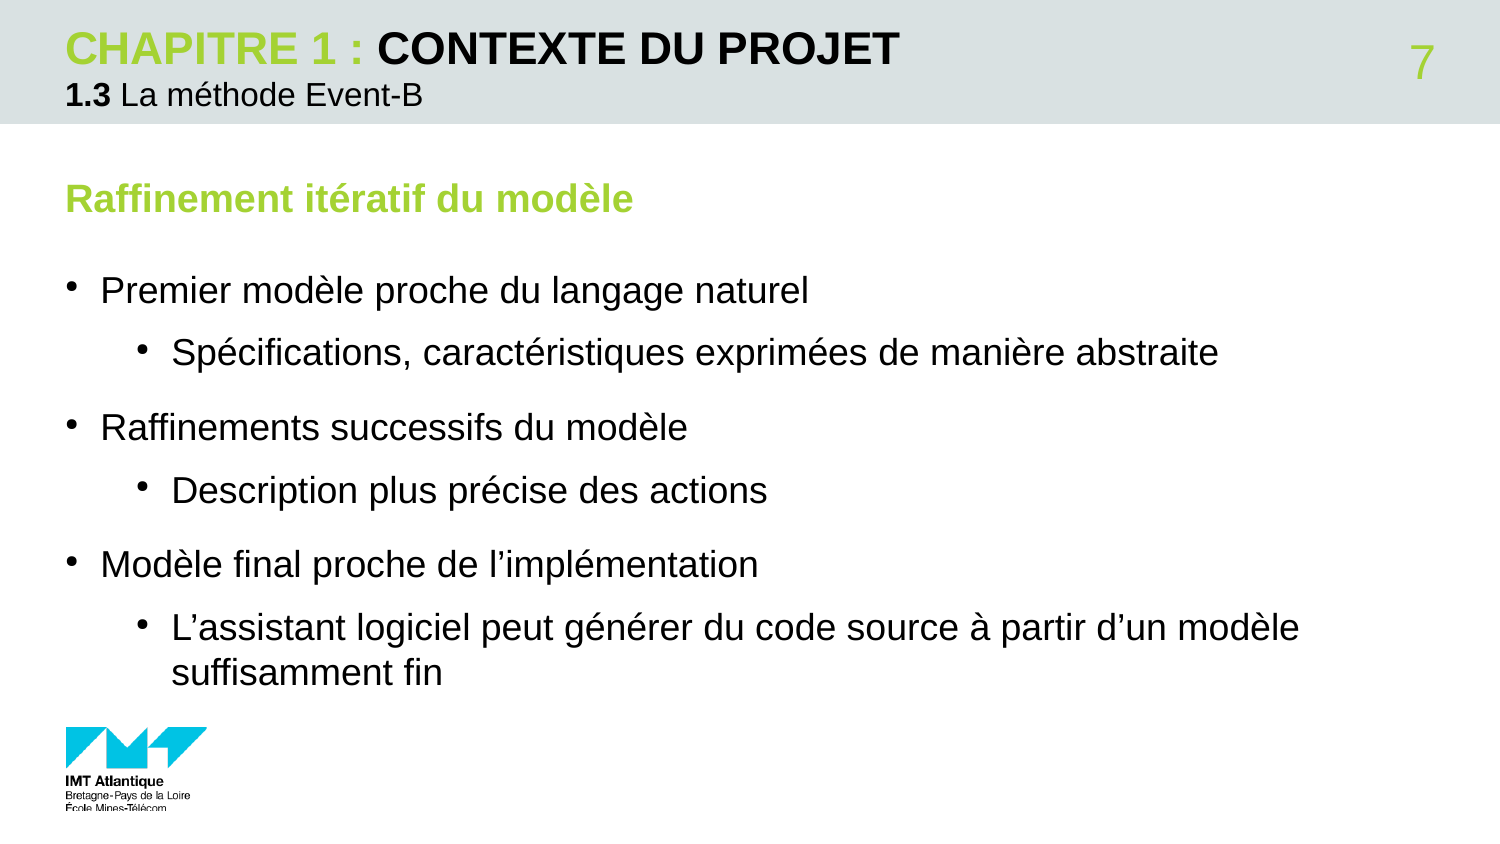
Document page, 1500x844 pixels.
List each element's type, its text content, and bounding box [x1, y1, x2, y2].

list Raffinement itératif du modèle Premier modèle proche du langage naturel Spécifications, caractéristiques exprimées de manière abstraite Raffinements successifs du modèle Description plus précise des actions Modèle final proche de l’implémentation L’assistant logiciel peut générer du code source à partir d’un modèle suffisamment fin [64, 173, 1437, 715]
slide_number <number> [1251, 35, 1437, 85]
list 1.3 La méthode Event-B [64, 72, 1252, 118]
title CHAPITRE 1 : Contexte du projet [64, 0, 1252, 72]
